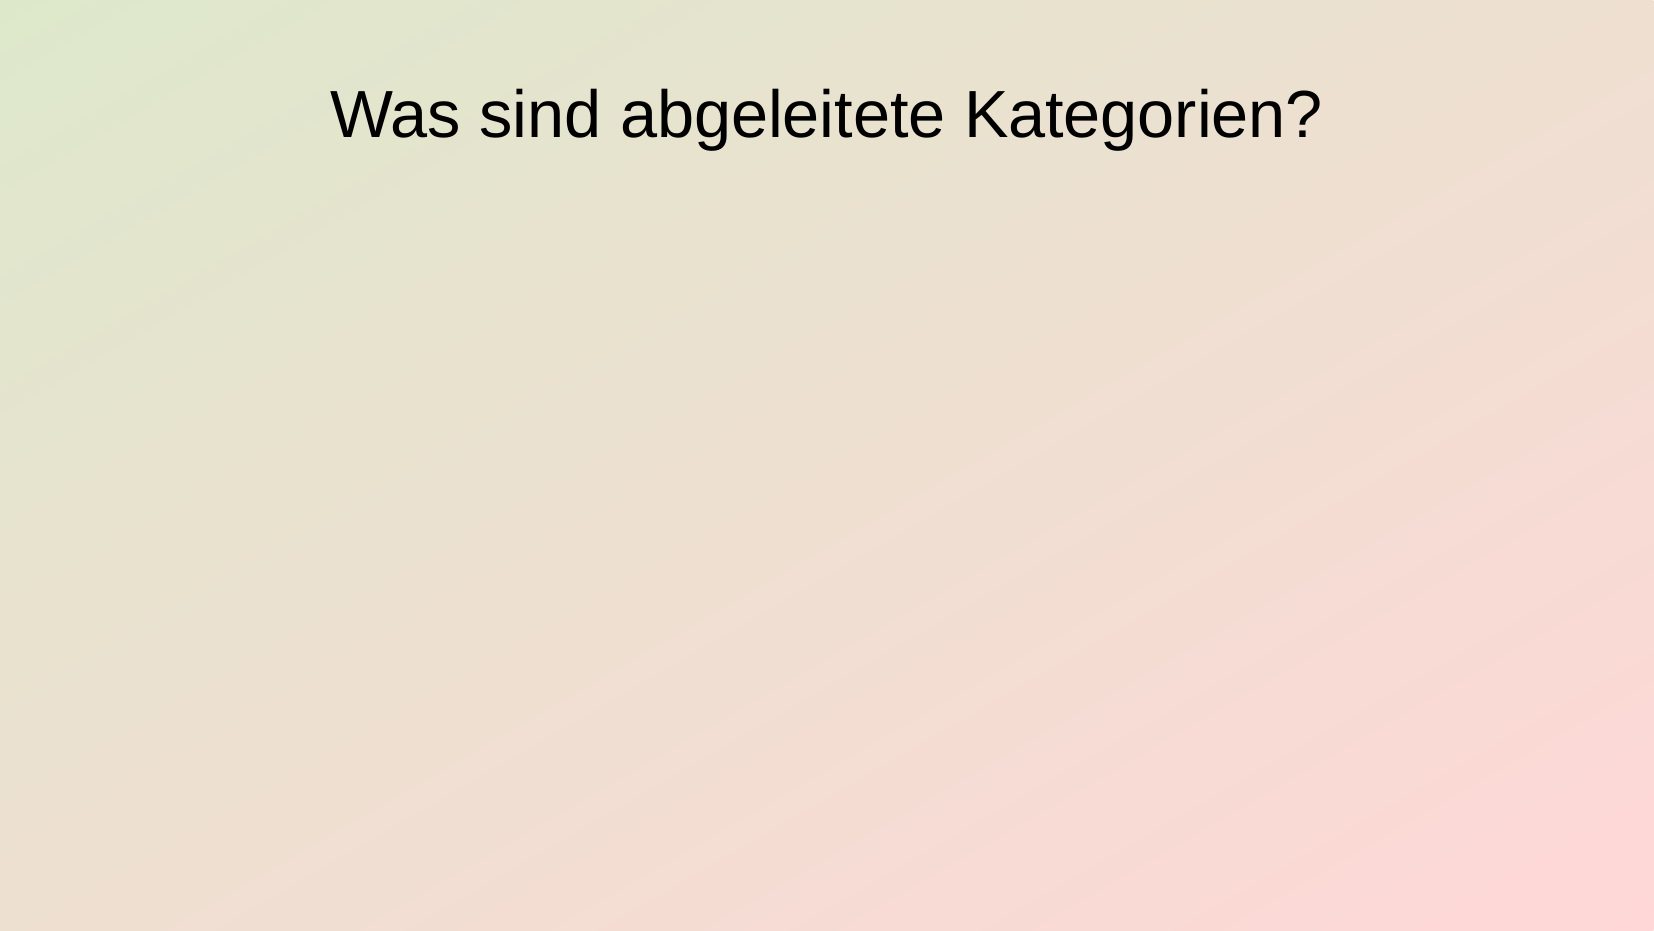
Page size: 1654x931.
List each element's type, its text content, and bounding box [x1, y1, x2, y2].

title Was sind abgeleitete Kategorien? [82, 37, 1571, 193]
